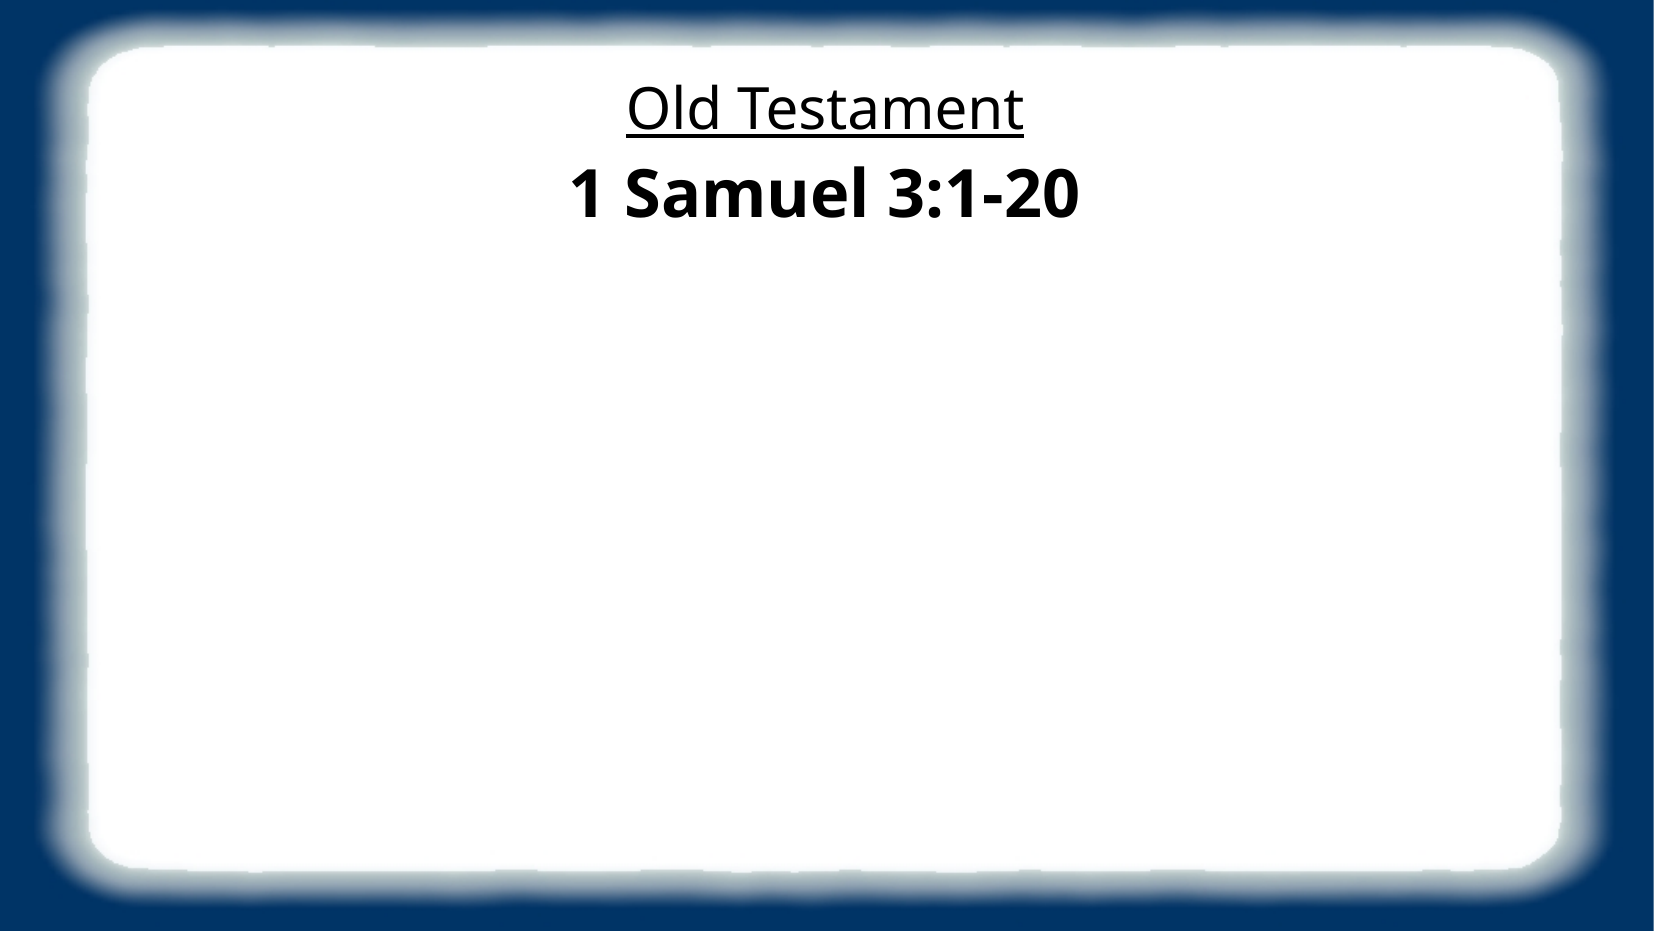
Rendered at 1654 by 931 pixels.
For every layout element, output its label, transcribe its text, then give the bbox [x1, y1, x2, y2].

picture [0, 0, 1654, 931]
text_box Old Testament 1 Samuel 3:1-20 [135, 60, 1516, 241]
